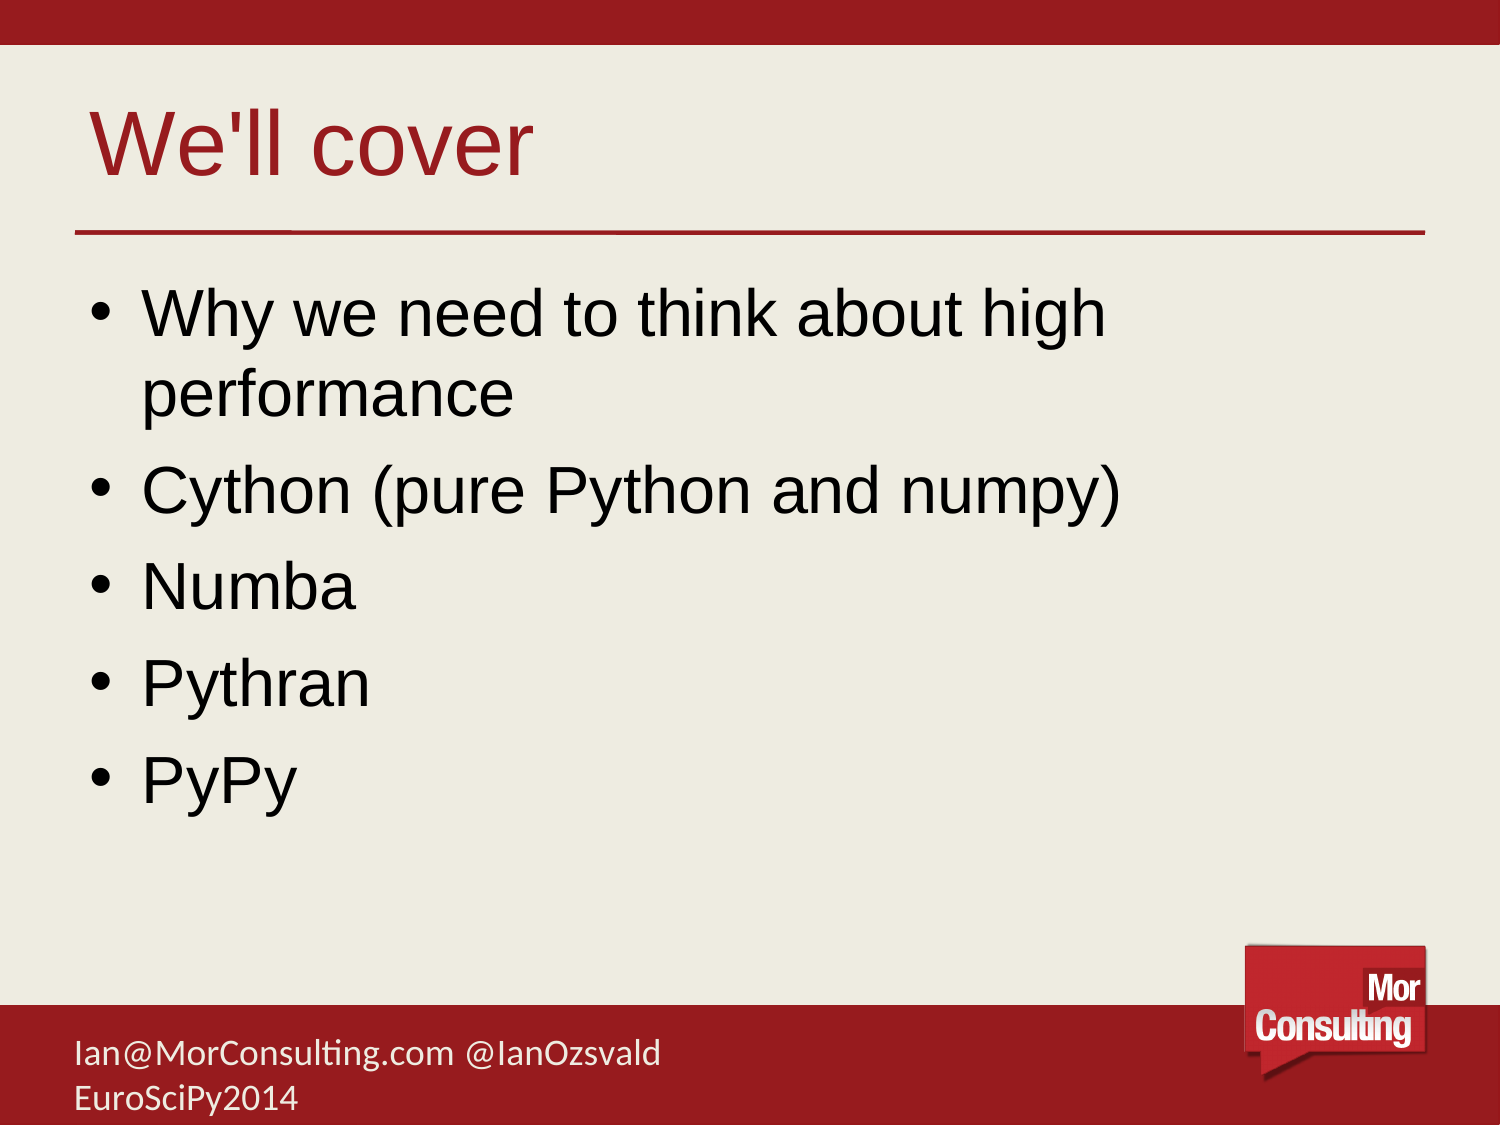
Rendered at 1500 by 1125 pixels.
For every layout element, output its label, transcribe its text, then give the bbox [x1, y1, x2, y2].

picture [1230, 935, 1438, 1089]
text_box We'll cover [75, 45, 1426, 233]
text_box Why we need to think about high performance Cython (pure Python and numpy) Numba Pythran PyPy [75, 262, 1426, 945]
